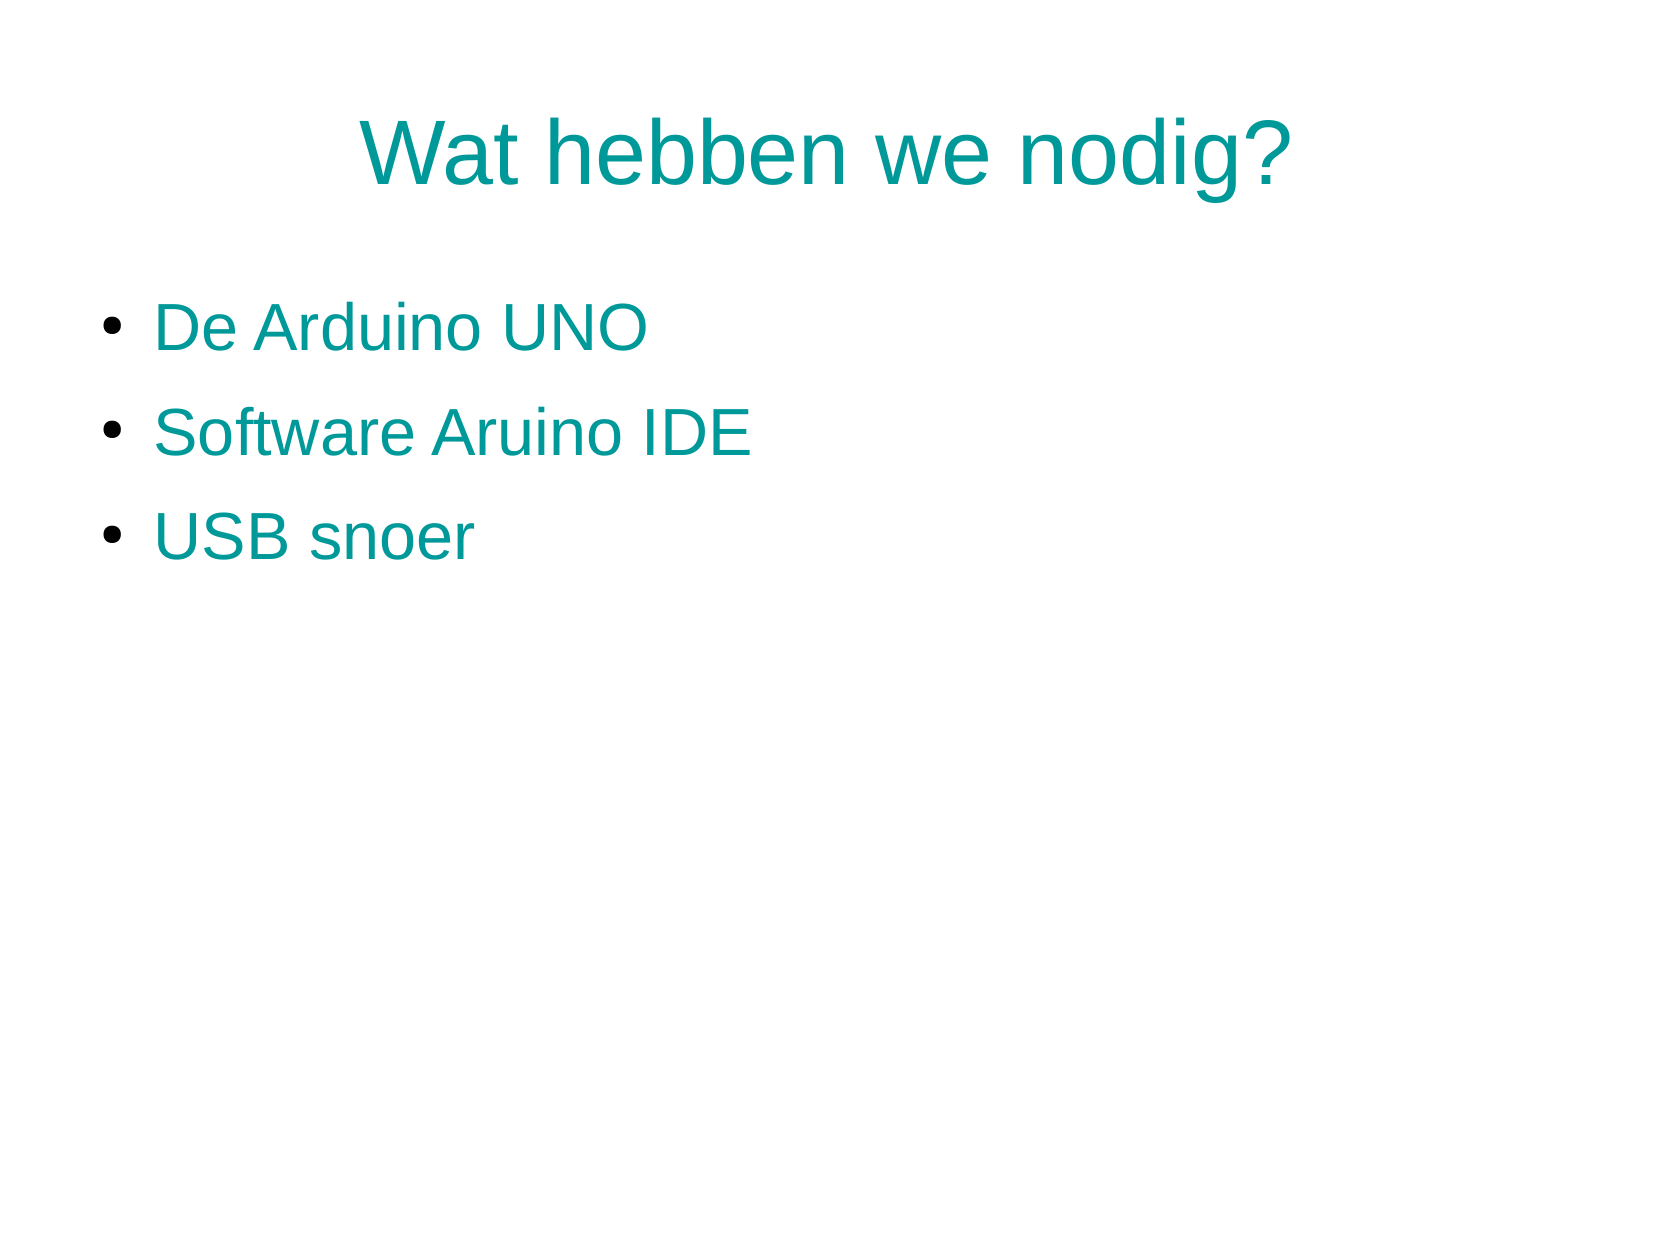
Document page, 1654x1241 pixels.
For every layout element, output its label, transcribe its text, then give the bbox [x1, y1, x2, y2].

title Wat hebben we nodig? [82, 49, 1571, 257]
list De Arduino UNO Software Aruino IDE USB snoer [82, 290, 1571, 1010]
